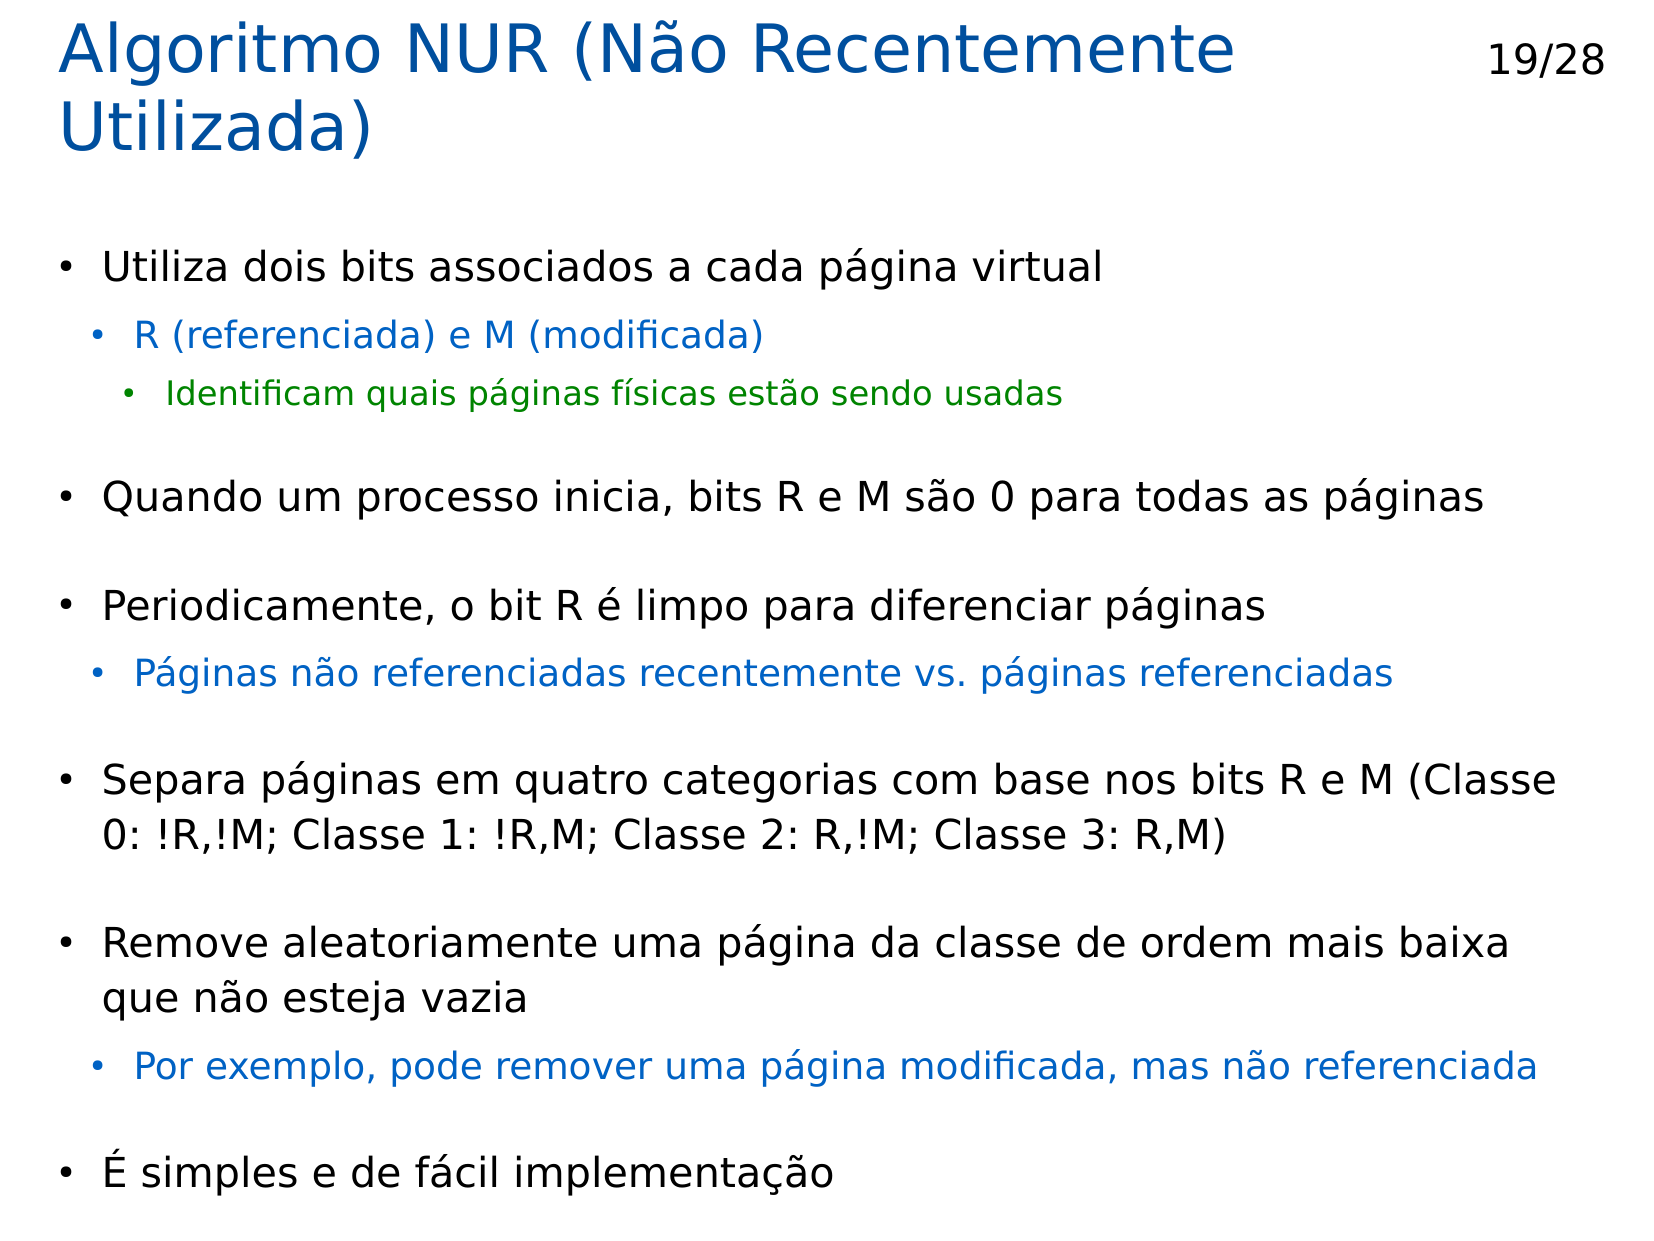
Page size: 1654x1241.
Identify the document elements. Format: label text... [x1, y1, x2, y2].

list Utiliza dois bits associados a cada página virtual R (referenciada) e M (modificada) Identificam quais páginas físicas estão sendo usadas Quando um processo inicia, bits R e M são 0 para todas as páginas Periodicamente, o bit R é limpo para diferenciar páginas Páginas não referenciadas recentemente vs. páginas referenciadas Separa páginas em quatro categorias com base nos bits R e M (Classe 0: !R,!M; Classe 1: !R,M; Classe 2: R,!M; Classe 3: R,M) Remove aleatoriamente uma página da classe de ordem mais baixa que não esteja vazia Por exemplo, pode remover uma página modificada, mas não referenciada É simples e de fácil implementação [59, 236, 1595, 1211]
title Algoritmo NUR (Não Recentemente Utilizada) [59, 10, 1506, 167]
